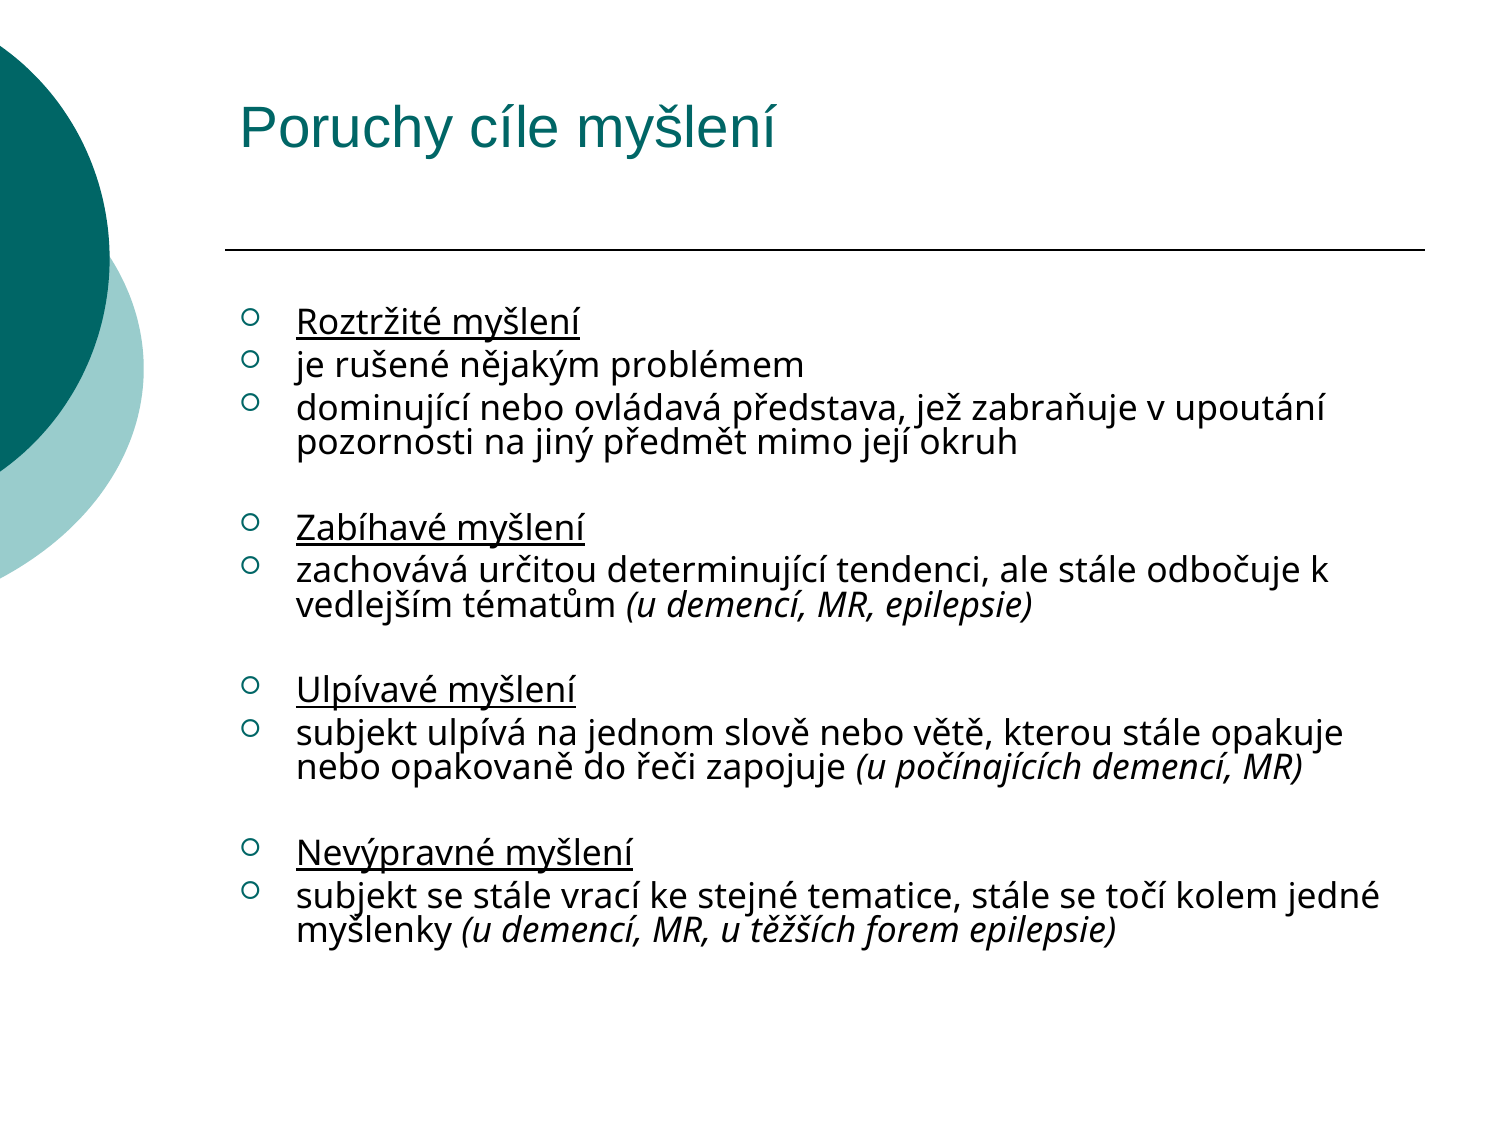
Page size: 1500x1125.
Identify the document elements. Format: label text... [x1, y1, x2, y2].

title Poruchy cíle myšlení [224, 49, 1425, 237]
list Roztržité myšlení je rušené nějakým problémem dominující nebo ovládavá představa, jež zabraňuje v upoutání pozornosti na jiný předmět mimo její okruh Zabíhavé myšlení zachovává určitou determinující tendenci, ale stále odbočuje k vedlejším tématům (u demencí, MR, epilepsie) Ulpívavé myšlení subjekt ulpívá na jednom slově nebo větě, kterou stále opakuje nebo opakovaně do řeči zapojuje (u počínajících demencí, MR) Nevýpravné myšlení subjekt se stále vrací ke stejné tematice, stále se točí kolem jedné myšlenky (u demencí, MR, u těžších forem epilepsie) [224, 299, 1425, 975]
